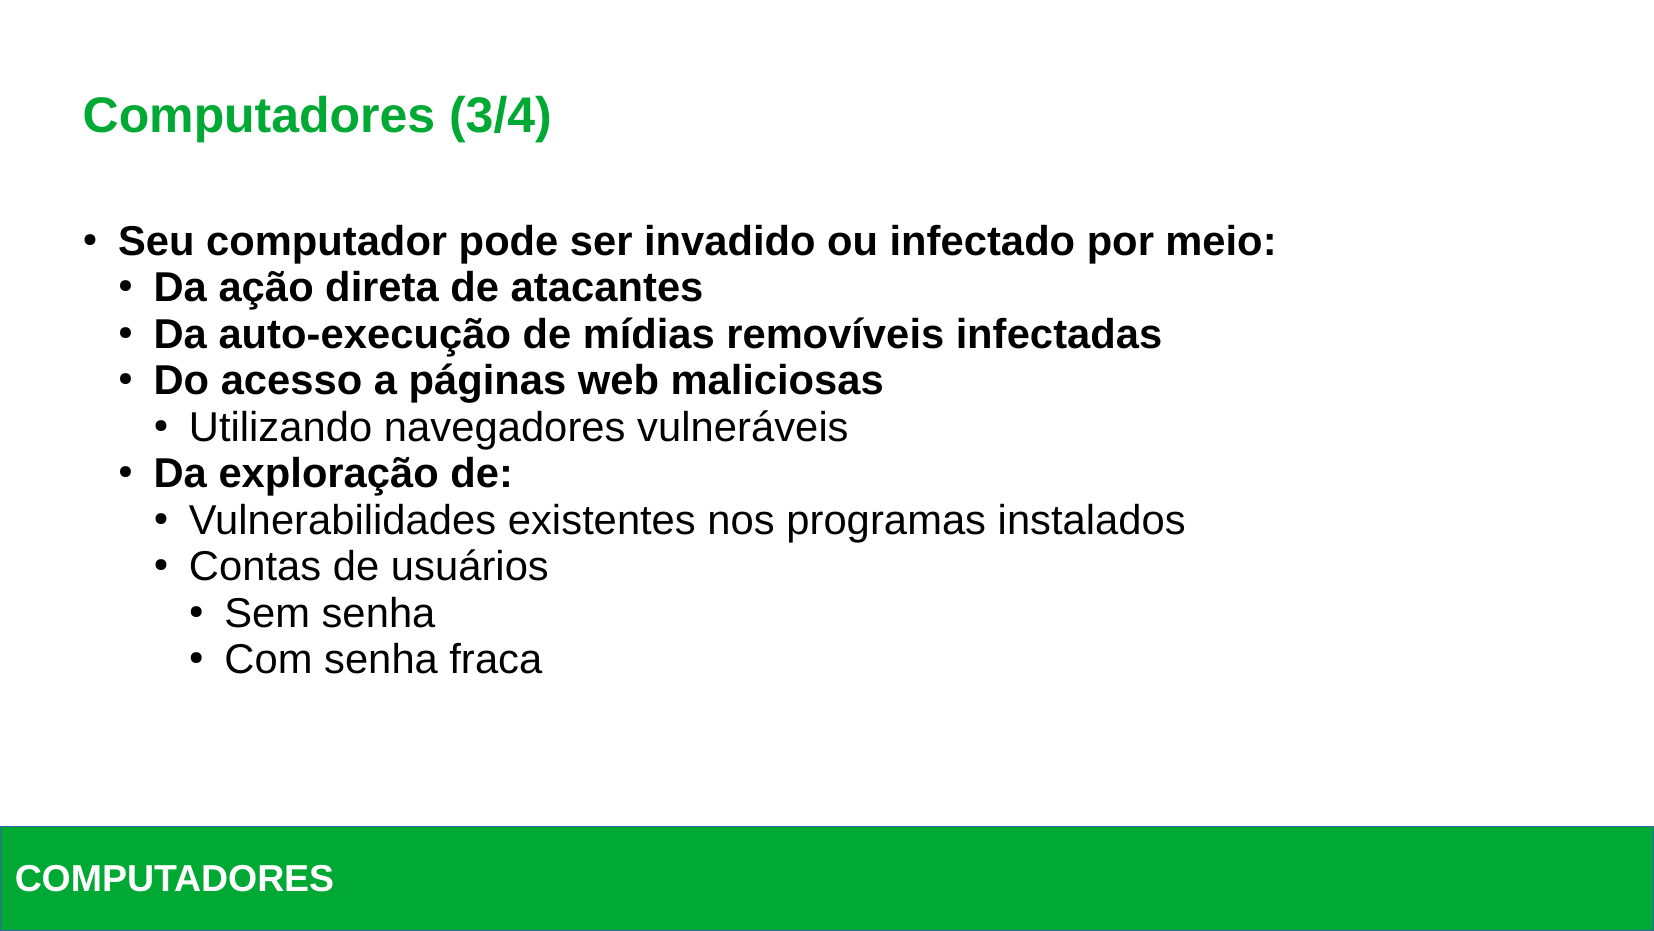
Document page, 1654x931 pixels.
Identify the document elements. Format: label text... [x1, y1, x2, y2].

text_box COMPUTADORES [0, 826, 1654, 931]
subtitle Seu computador pode ser invadido ou infectado por meio: Da ação direta de atacantes Da auto-execução de mídias removíveis infectadas Do acesso a páginas web maliciosas Utilizando navegadores vulneráveis Da exploração de: Vulnerabilidades existentes nos programas instalados Contas de usuários Sem senha Com senha fraca [82, 217, 1571, 683]
title Computadores (3/4) [82, 37, 1571, 193]
